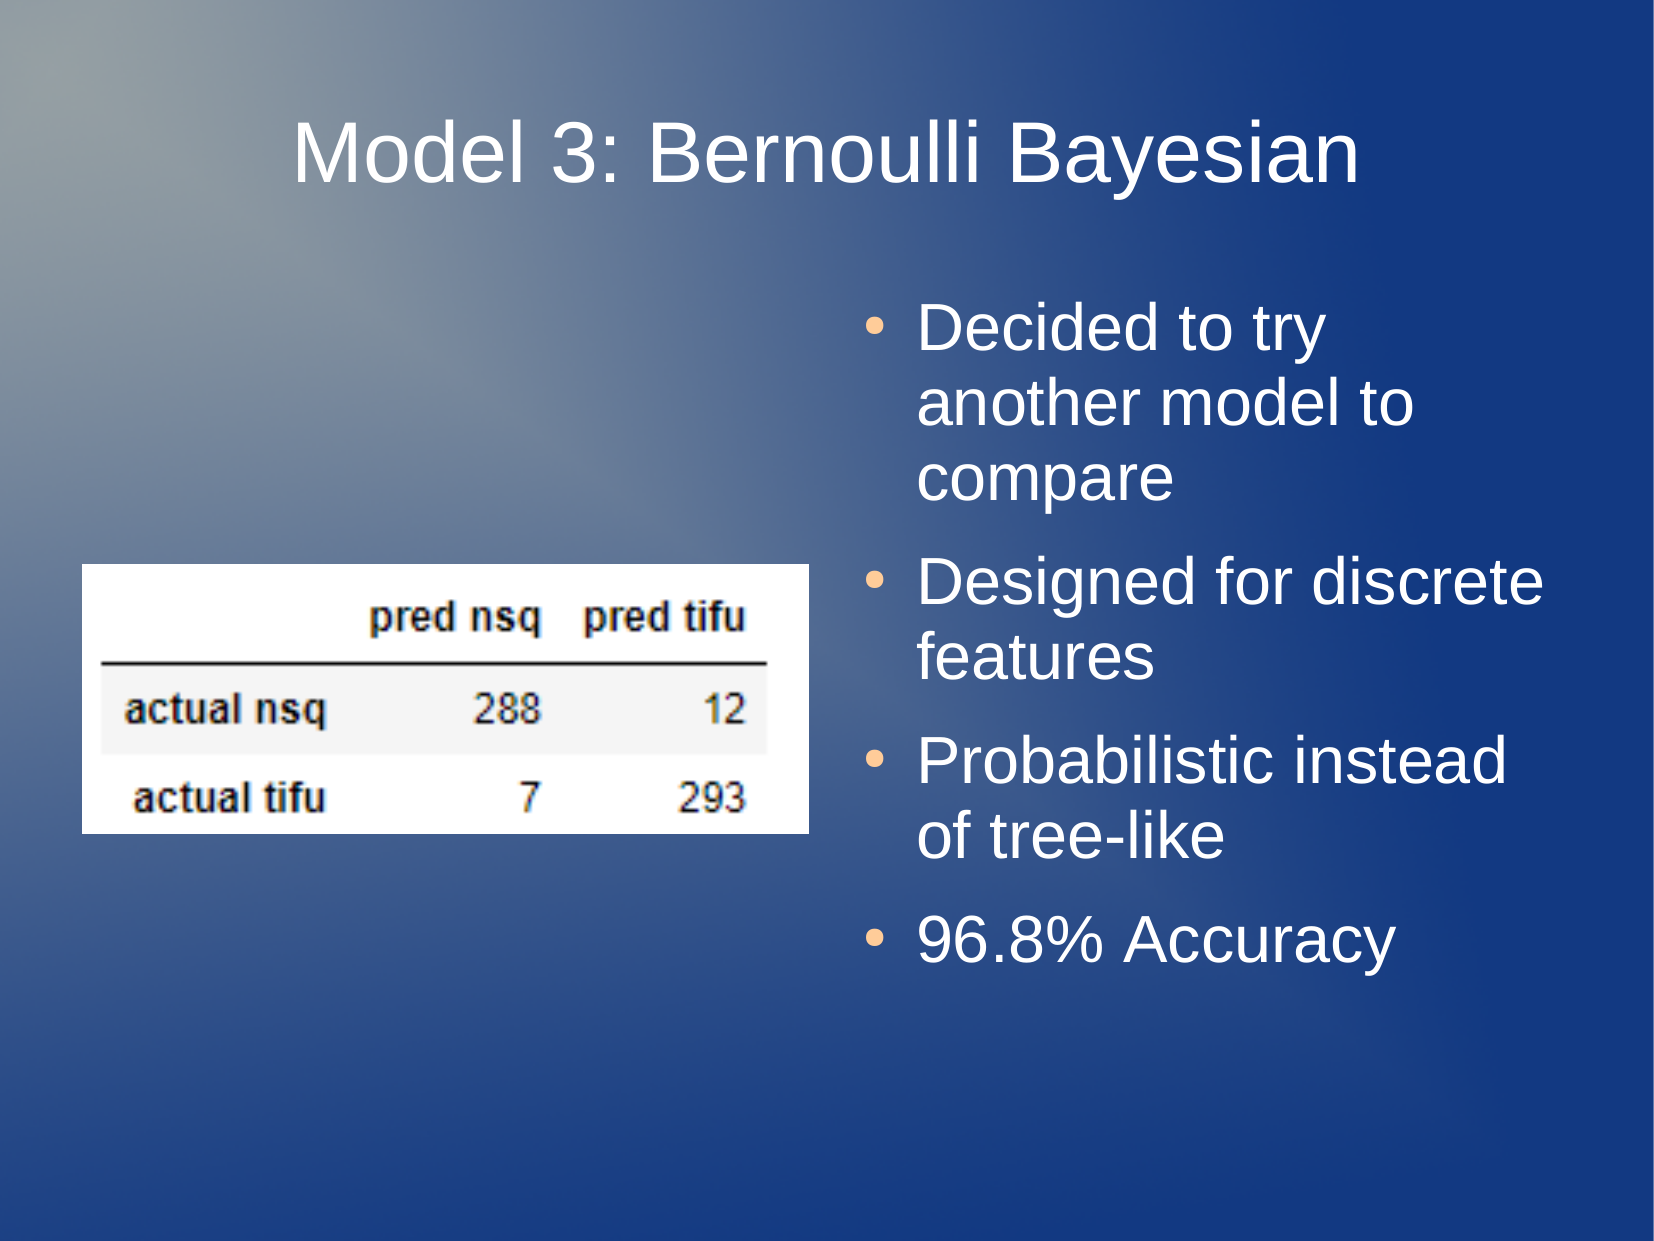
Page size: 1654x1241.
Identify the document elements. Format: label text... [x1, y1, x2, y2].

title Model 3: Bernoulli Bayesian [82, 49, 1571, 257]
picture [0, 0, 1654, 1241]
list Decided to try another model to compare Designed for discrete features Probabilistic instead of tree-like 96.8% Accuracy [845, 290, 1572, 1109]
